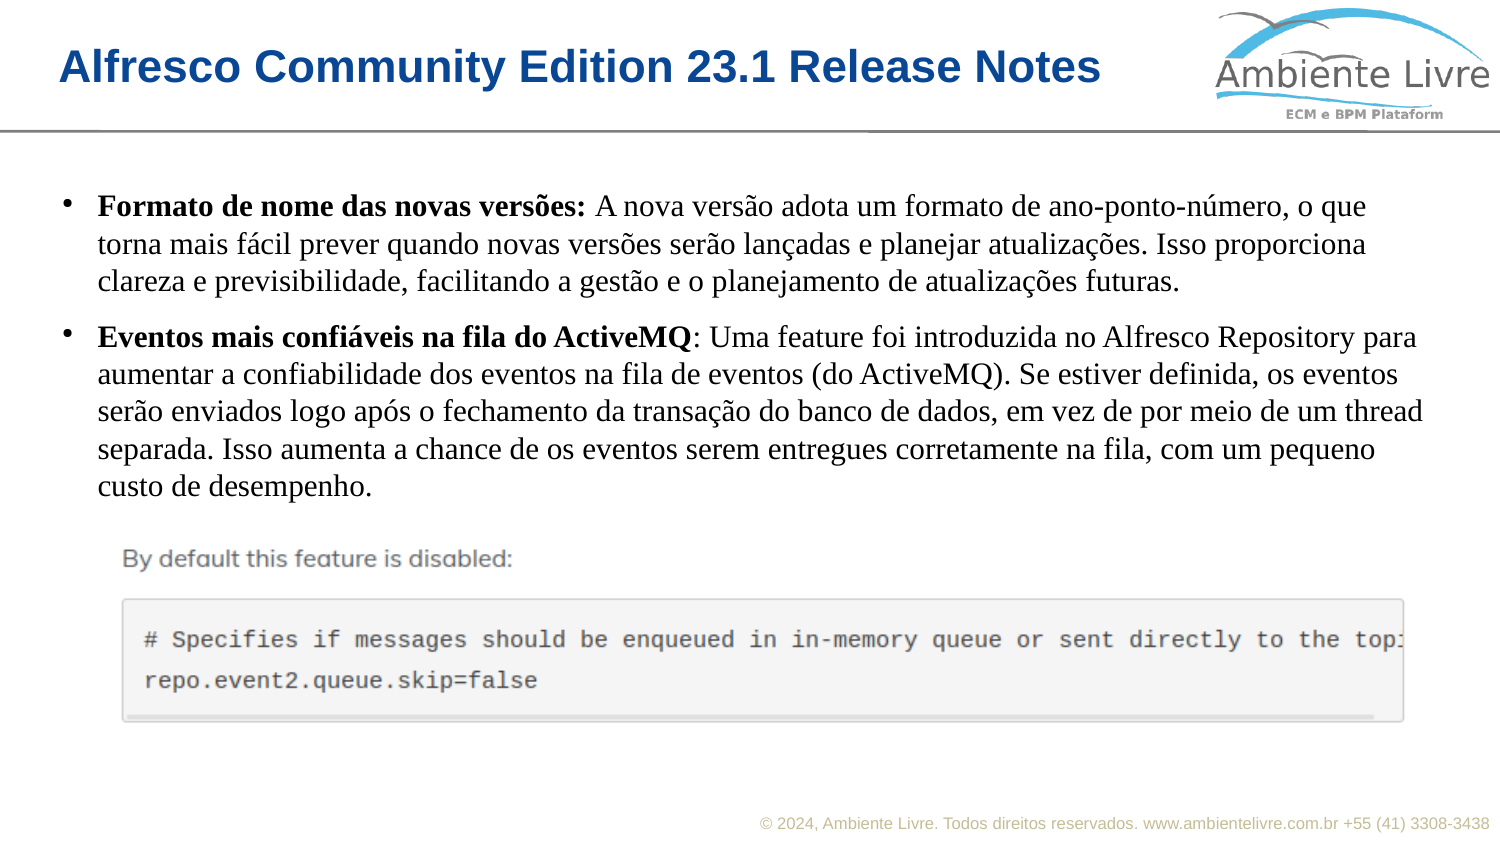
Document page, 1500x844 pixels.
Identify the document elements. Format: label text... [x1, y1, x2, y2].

picture [1215, 8, 1489, 119]
text_box Formato de nome das novas versões: A nova versão adota um formato de ano-ponto-número, o que torna mais fácil prever quando novas versões serão lançadas e planejar atualizações. Isso proporciona clareza e previsibilidade, facilitando a gestão e o planejamento de atualizações futuras. Eventos mais confiáveis na fila do ActiveMQ: Uma feature foi introduzida no Alfresco Repository para aumentar a confiabilidade dos eventos na fila de eventos (do ActiveMQ). Se estiver definida, os eventos serão enviados logo após o fechamento da transação do banco de dados, em vez de por meio de um thread separada. Isso aumenta a chance de os eventos serem entregues corretamente na fila, com um pequeno custo de desempenho. [47, 178, 1453, 511]
title Alfresco Community Edition 23.1 Release Notes [43, 8, 1127, 129]
picture [94, 531, 1417, 737]
